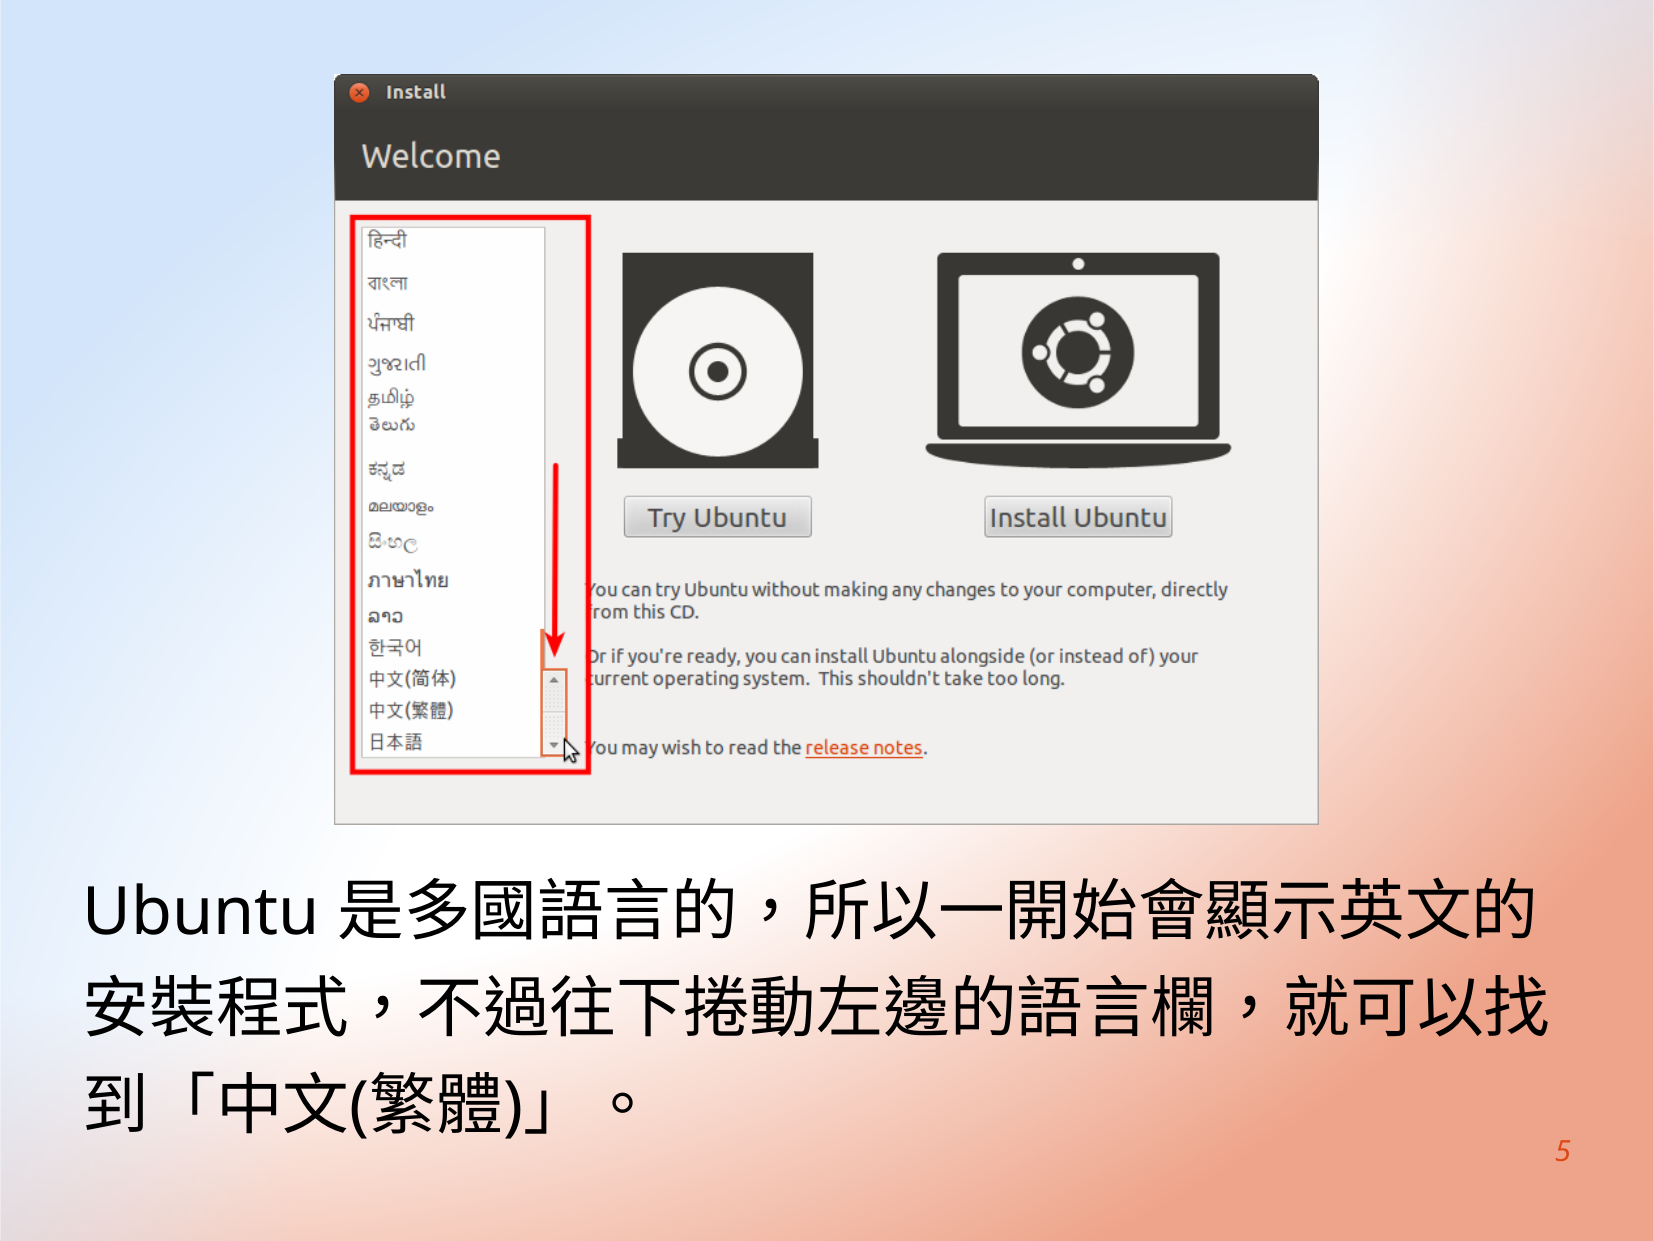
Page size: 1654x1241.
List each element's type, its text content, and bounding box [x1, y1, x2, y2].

list Ubuntu 是多國語言的，所以一開始會顯示英文的安裝程式，不過往下捲動左邊的語言欄，就可以找到「中文(繁體)」。 [82, 857, 1571, 1201]
picture [0, 0, 1654, 1241]
